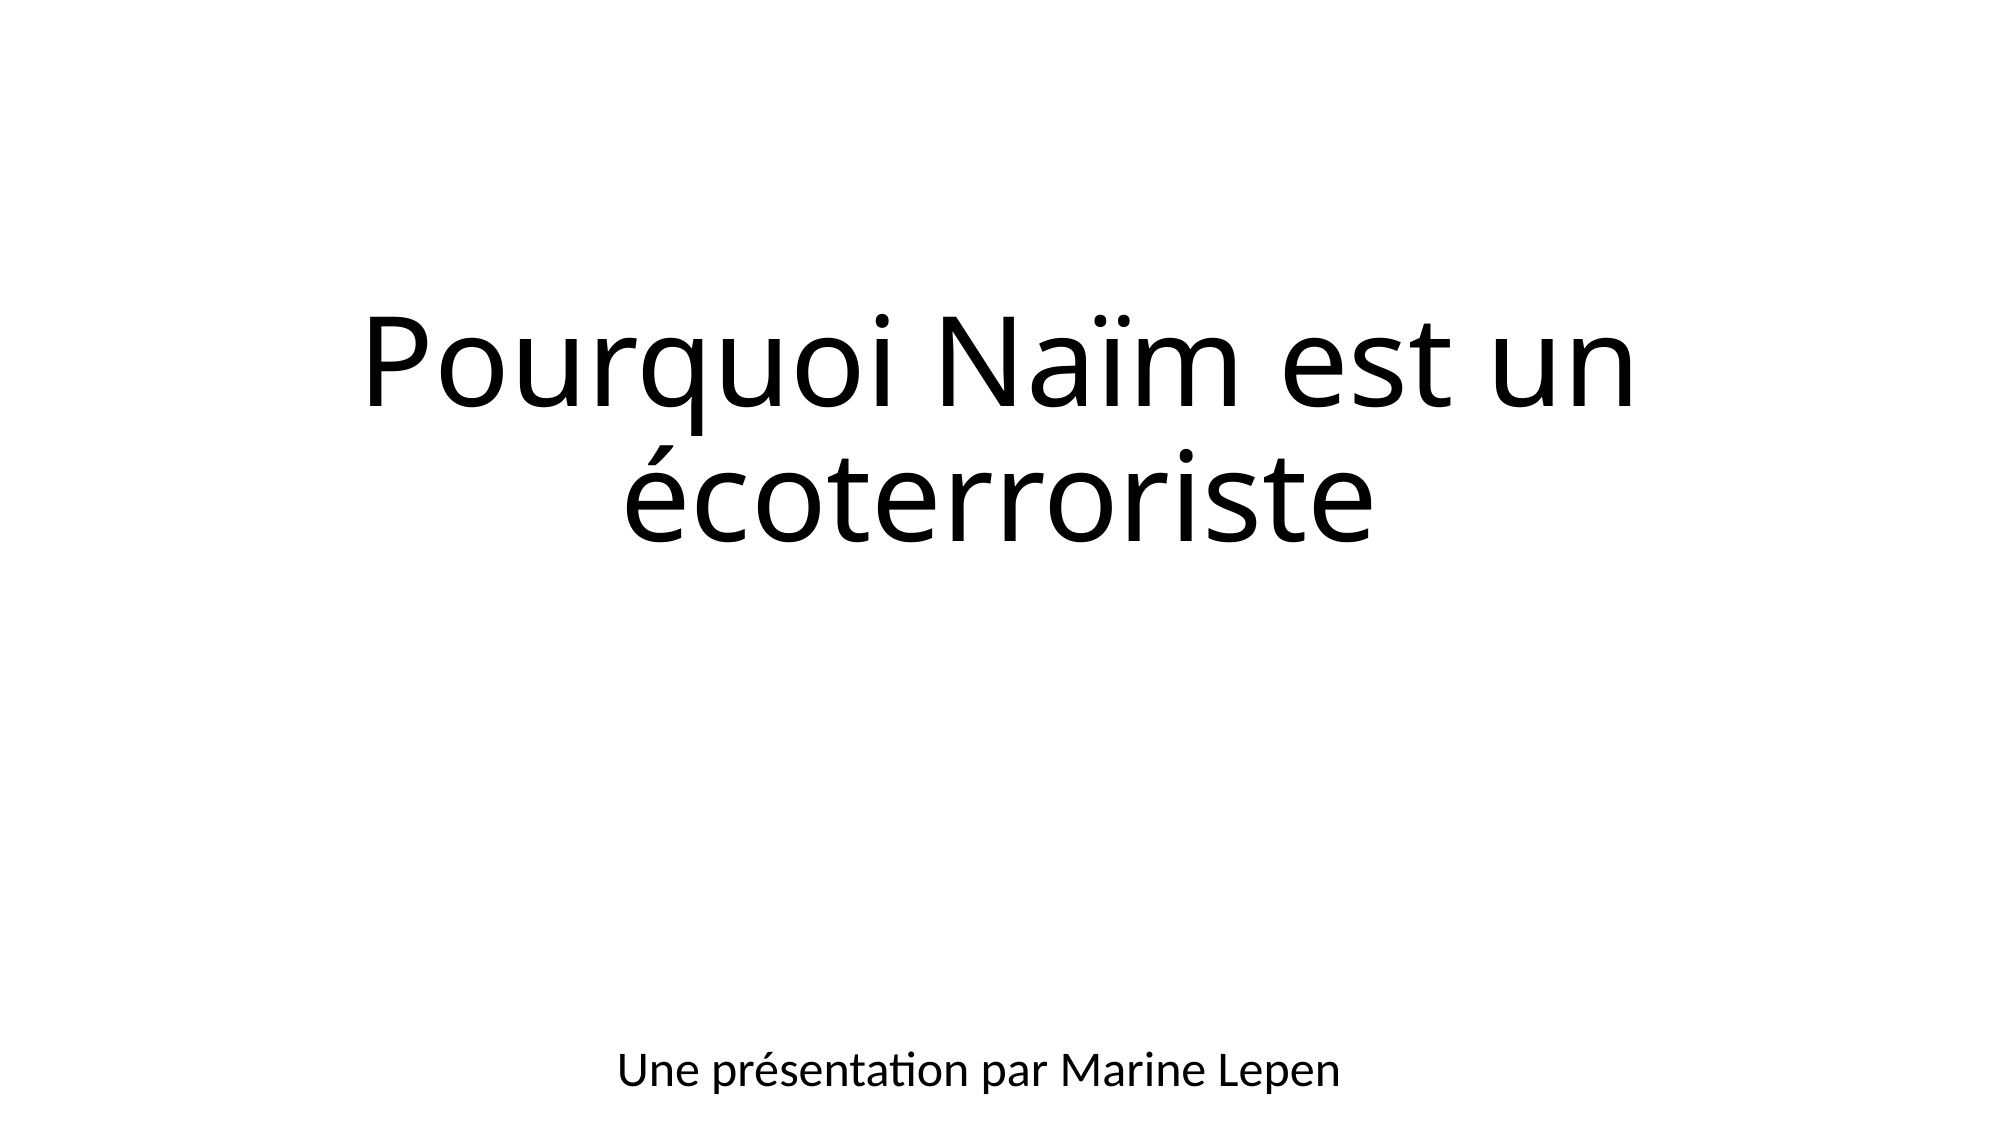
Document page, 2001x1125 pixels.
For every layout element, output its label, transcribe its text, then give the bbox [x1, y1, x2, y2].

title Pourquoi Naïm est un écoterroriste [249, 184, 1750, 576]
subtitle Une présentation par Marine Lepen [229, 1035, 1730, 1125]
